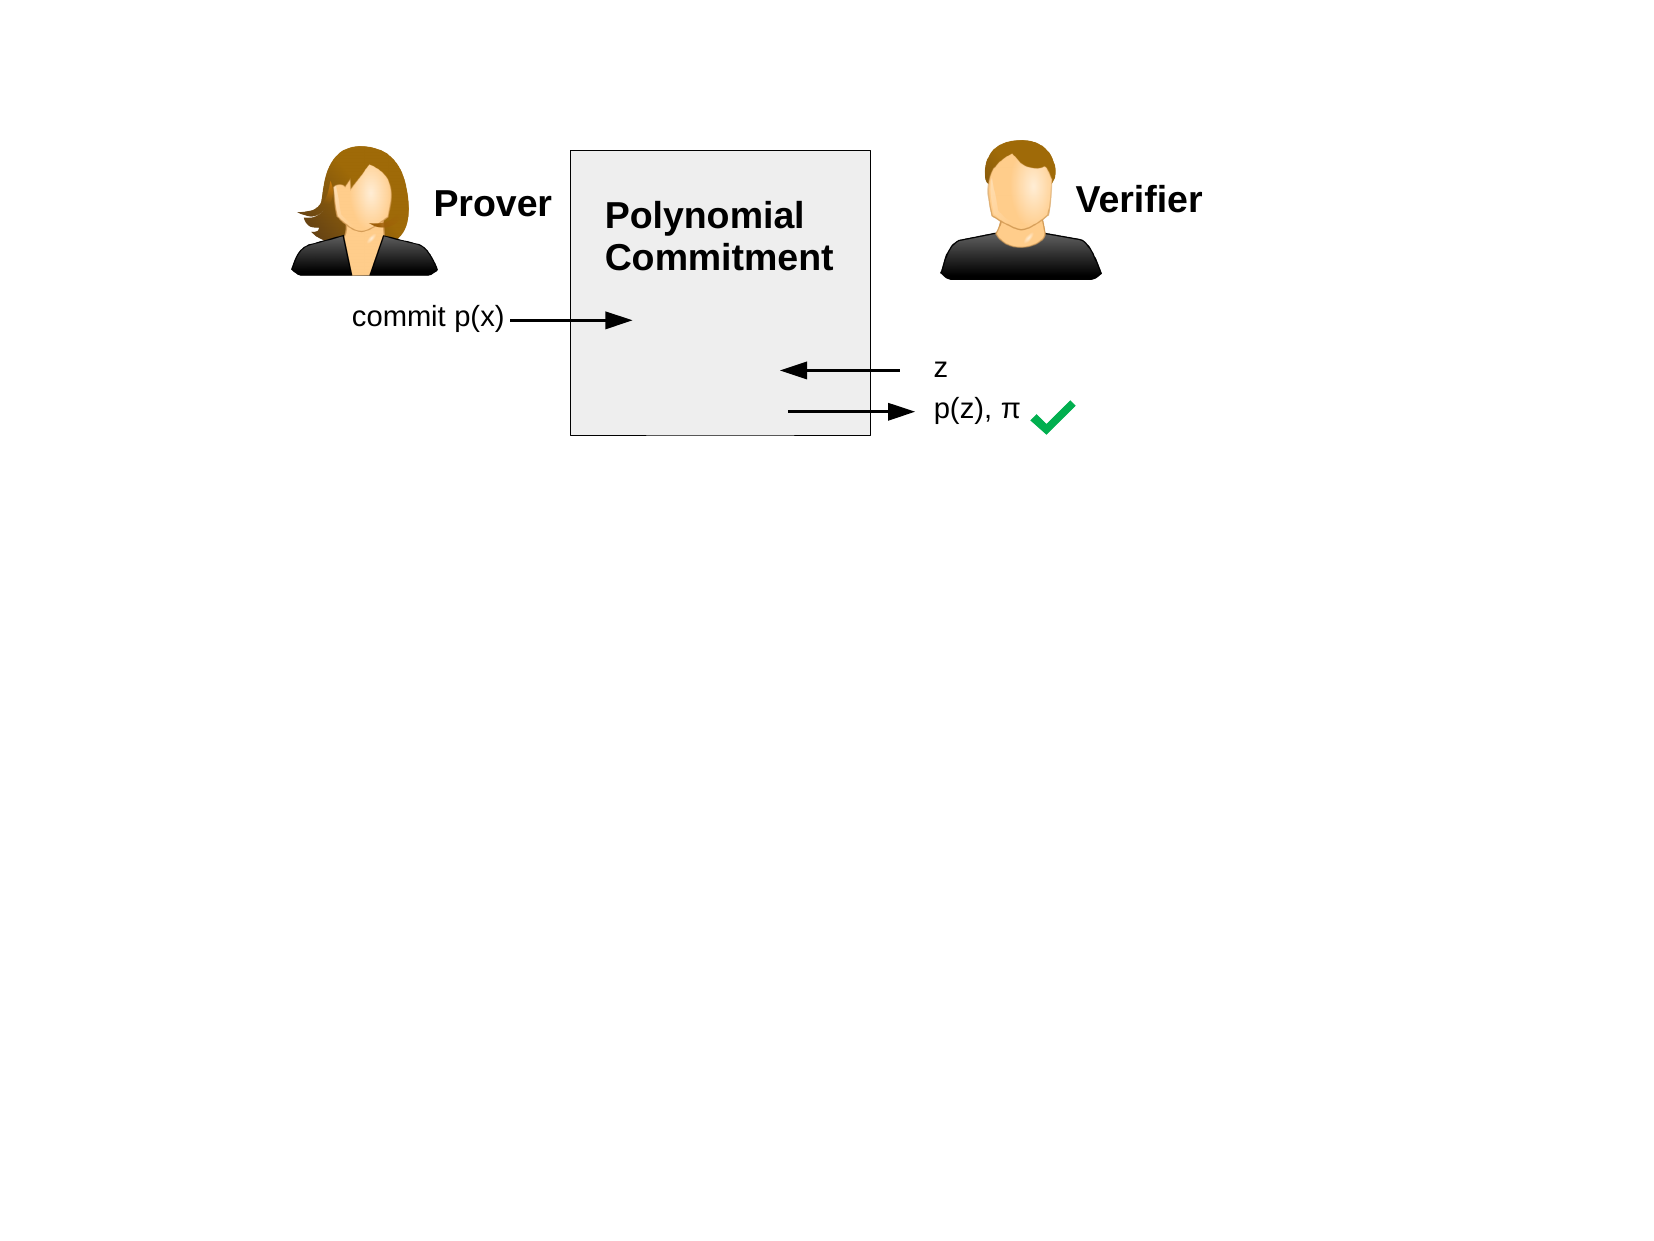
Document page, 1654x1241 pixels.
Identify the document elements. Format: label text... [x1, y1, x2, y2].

text_box Polynomial Commitment [590, 186, 849, 286]
text_box z [918, 343, 1105, 384]
picture [940, 140, 1102, 281]
text_box commit p(x) [337, 292, 523, 341]
text_box p(z), π [918, 384, 1105, 433]
text_box Prover [418, 175, 567, 232]
text_box Verifier [1060, 170, 1218, 228]
picture [291, 146, 438, 276]
text_box [570, 150, 871, 436]
